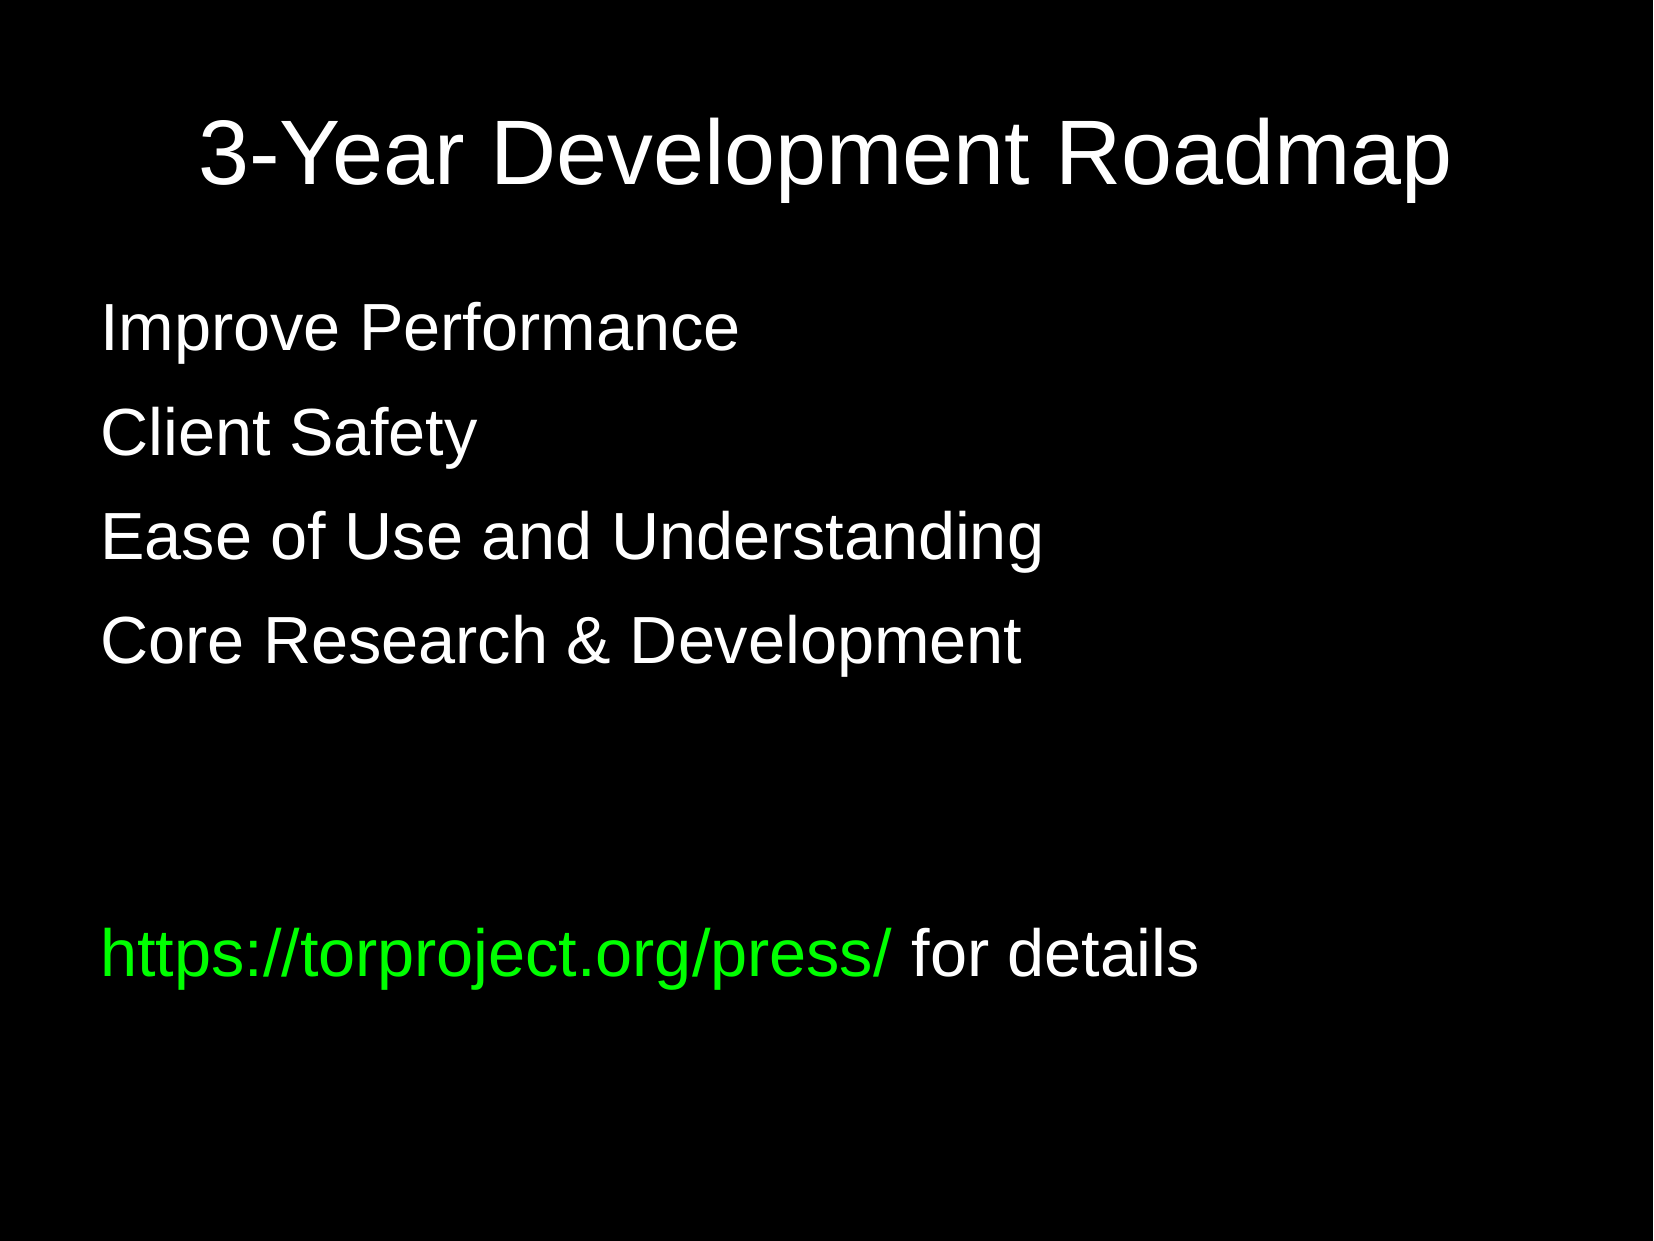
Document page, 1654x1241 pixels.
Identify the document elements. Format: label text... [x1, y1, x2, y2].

list Improve Performance Client Safety Ease of Use and Understanding Core Research & Development https://torproject.org/press/ for details [82, 290, 1571, 1095]
title 3-Year Development Roadmap [82, 56, 1571, 250]
